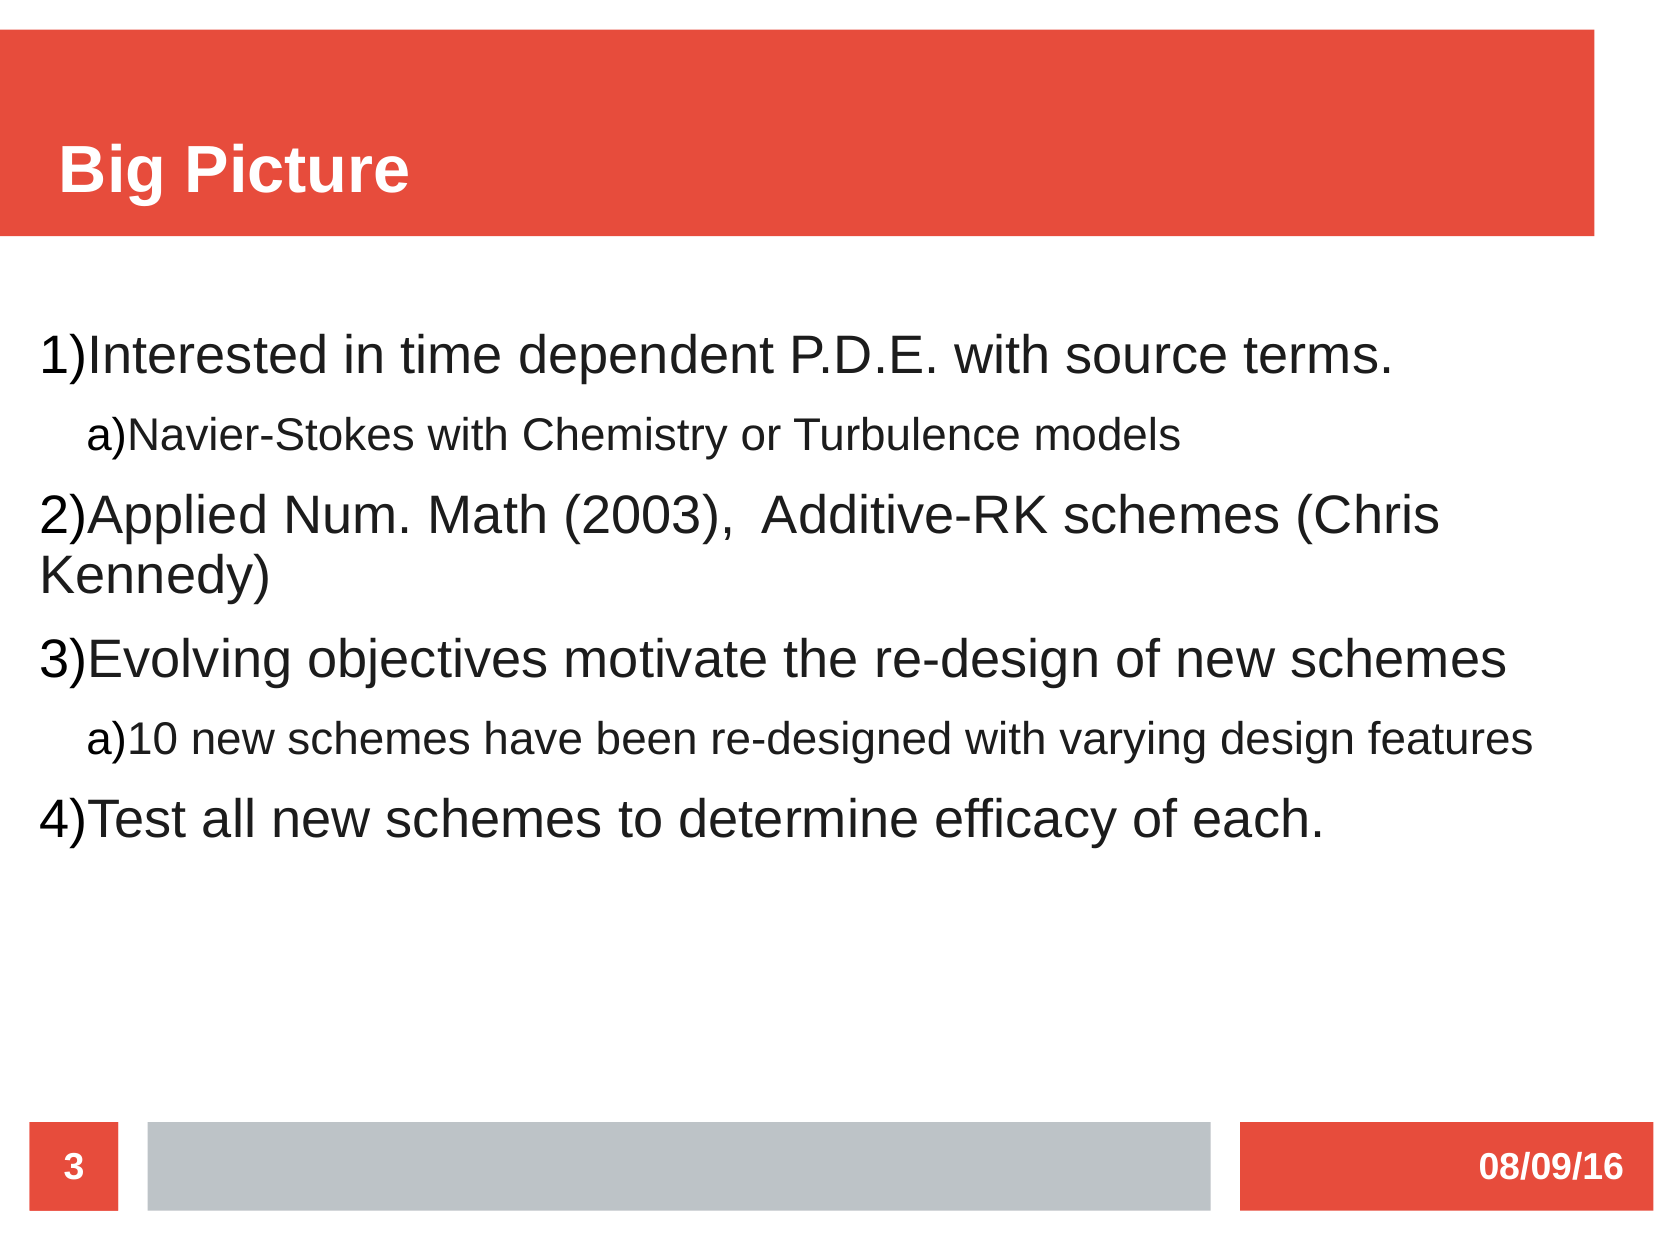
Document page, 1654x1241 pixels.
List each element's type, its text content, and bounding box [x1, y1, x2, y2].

title Big Picture [59, 59, 1595, 207]
list Interested in time dependent P.D.E. with source terms. Navier-Stokes with Chemistry or Turbulence models Applied Num. Math (2003), Additive-RK schemes (Chris Kennedy) Evolving objectives motivate the re-design of new schemes 10 new schemes have been re-designed with varying design features Test all new schemes to determine efficacy of each. [39, 324, 1546, 1093]
